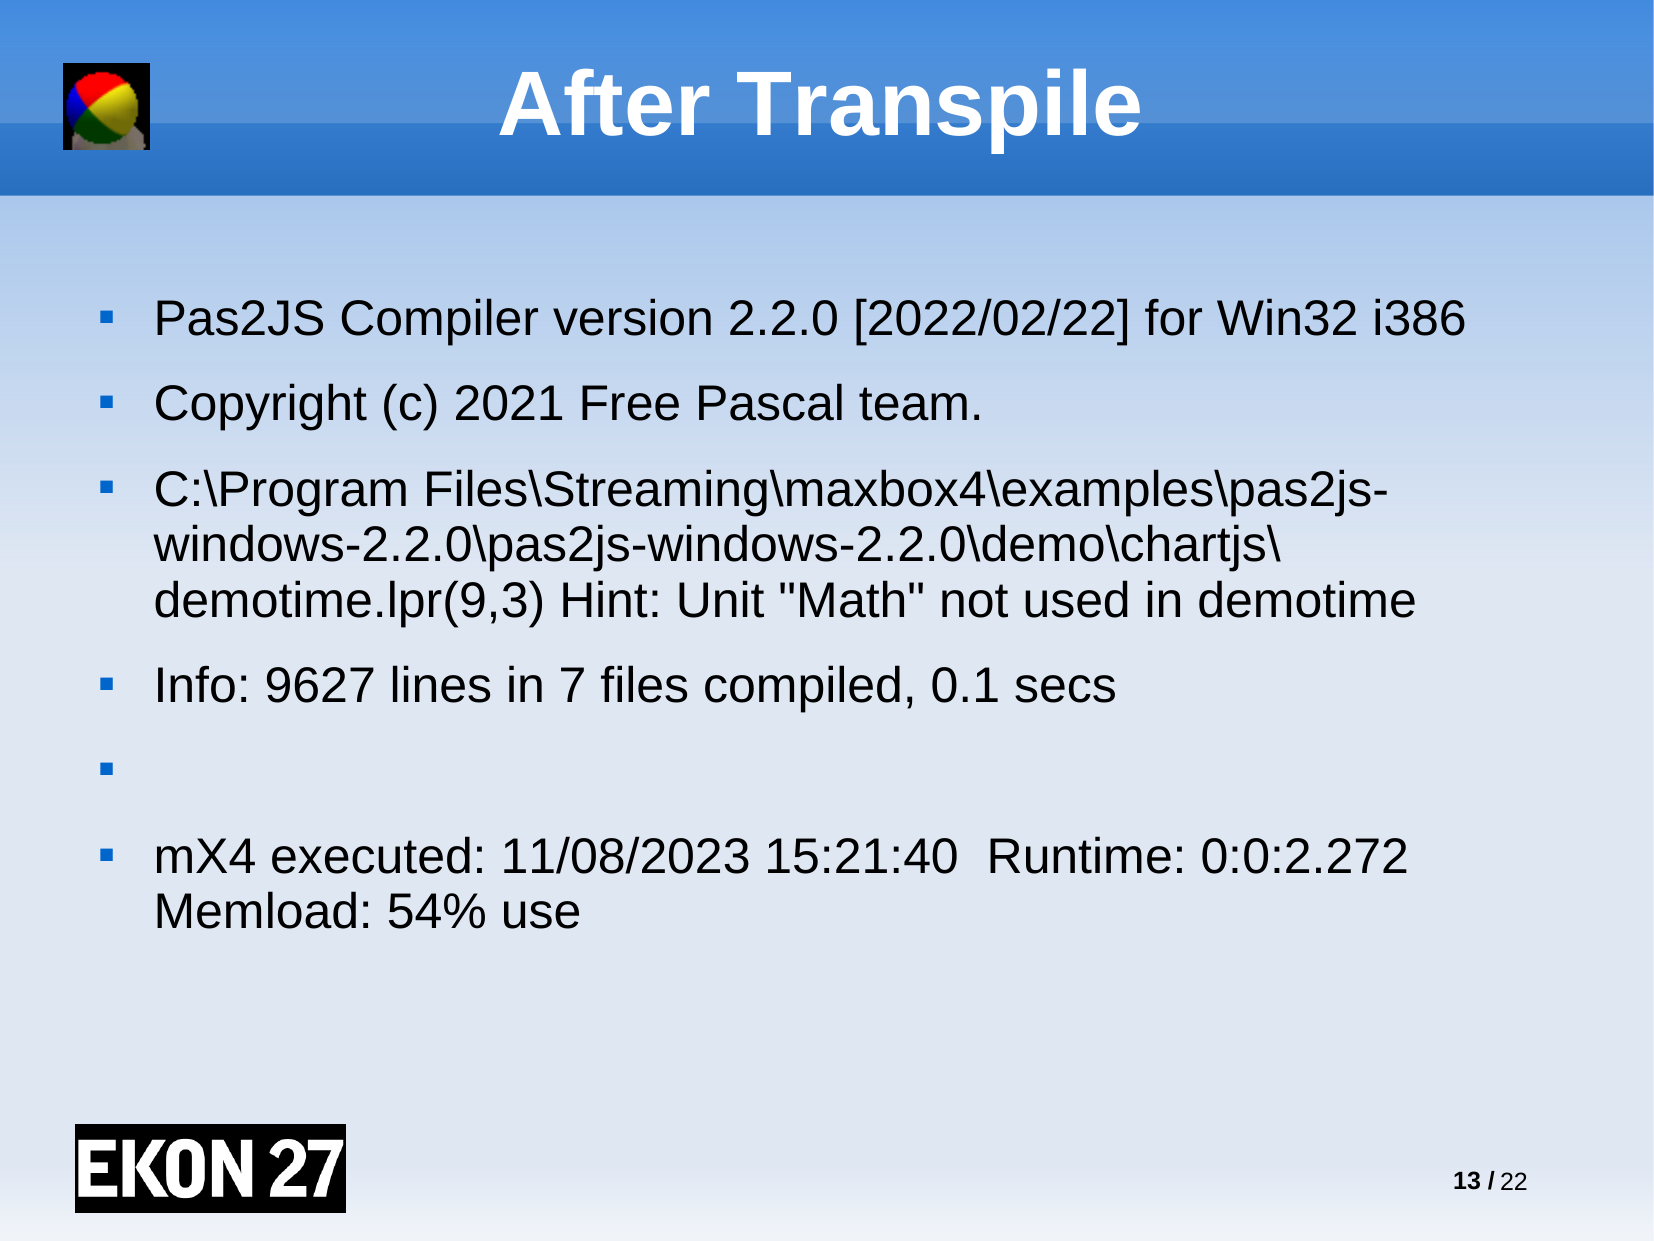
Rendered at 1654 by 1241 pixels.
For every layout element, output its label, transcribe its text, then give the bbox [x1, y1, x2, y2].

title After Transpile [76, 0, 1565, 208]
picture [0, 0, 1654, 1241]
list Pas2JS Compiler version 2.2.0 [2022/02/22] for Win32 i386 Copyright (c) 2021 Free Pascal team. C:\Program Files\Streaming\maxbox4\examples\pas2js-windows-2.2.0\pas2js-windows-2.2.0\demo\chartjs\demotime.lpr(9,3) Hint: Unit "Math" not used in demotime Info: 9627 lines in 7 files compiled, 0.1 secs mX4 executed: 11/08/2023 15:21:40 Runtime: 0:0:2.272 Memload: 54% use [82, 290, 1571, 1109]
